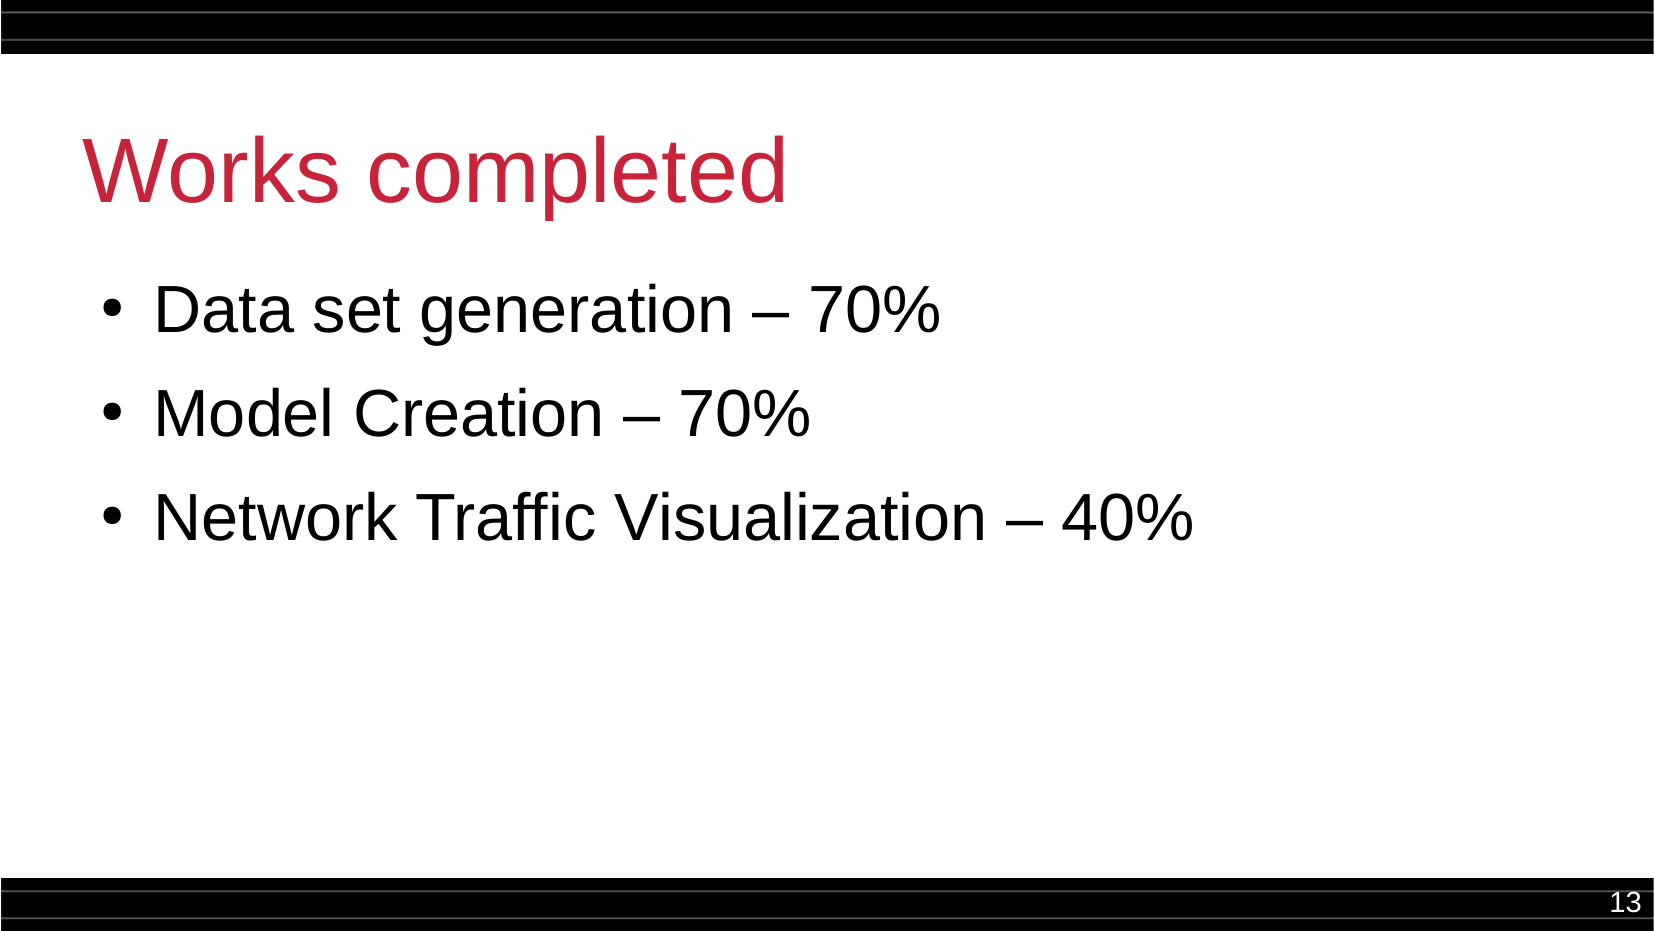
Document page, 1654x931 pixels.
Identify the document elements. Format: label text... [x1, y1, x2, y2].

title Works completed [82, 92, 1571, 249]
picture [1, 878, 1654, 931]
list Data set generation – 70% Model Creation – 70% Network Traffic Visualization – 40% [82, 271, 1571, 758]
picture [1, 0, 1654, 54]
